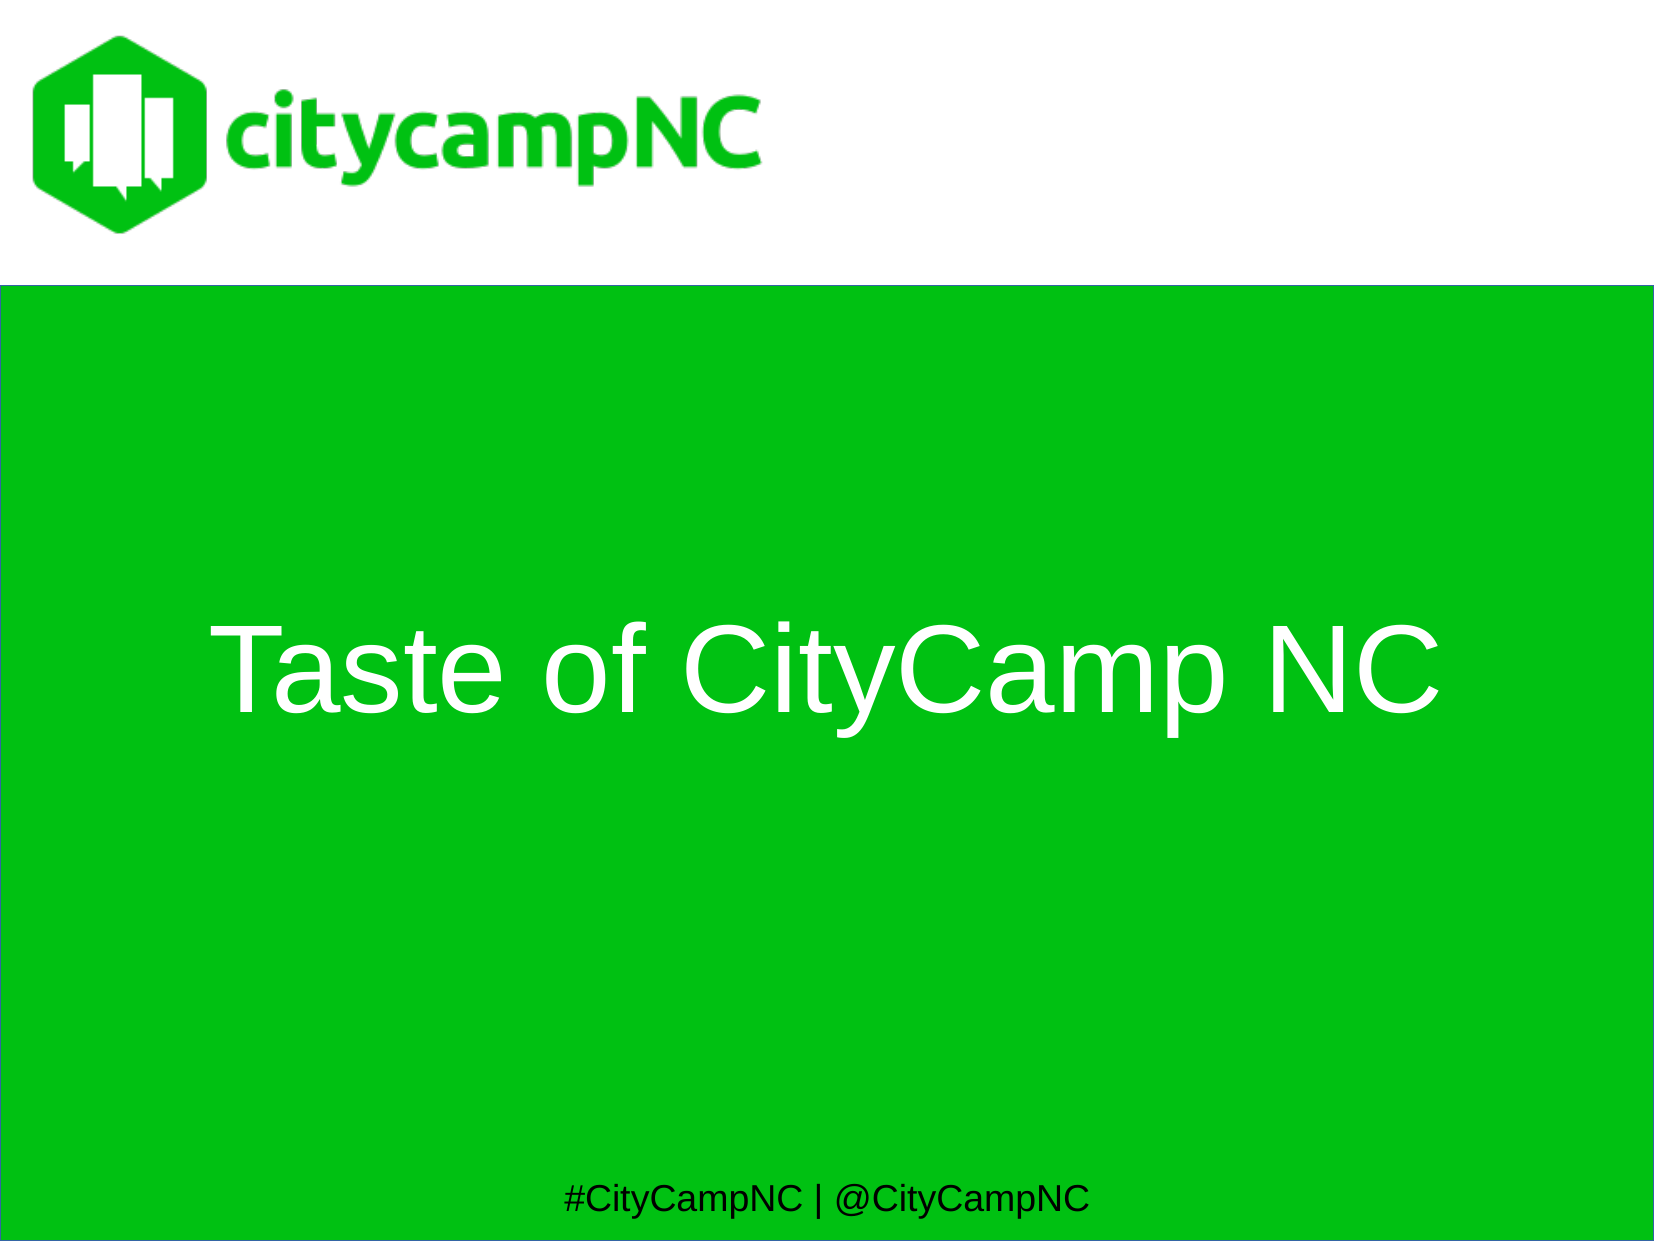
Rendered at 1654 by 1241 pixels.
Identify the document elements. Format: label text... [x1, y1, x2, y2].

text_box Taste of CityCamp NC [193, 591, 1460, 747]
picture [0, 3, 794, 267]
